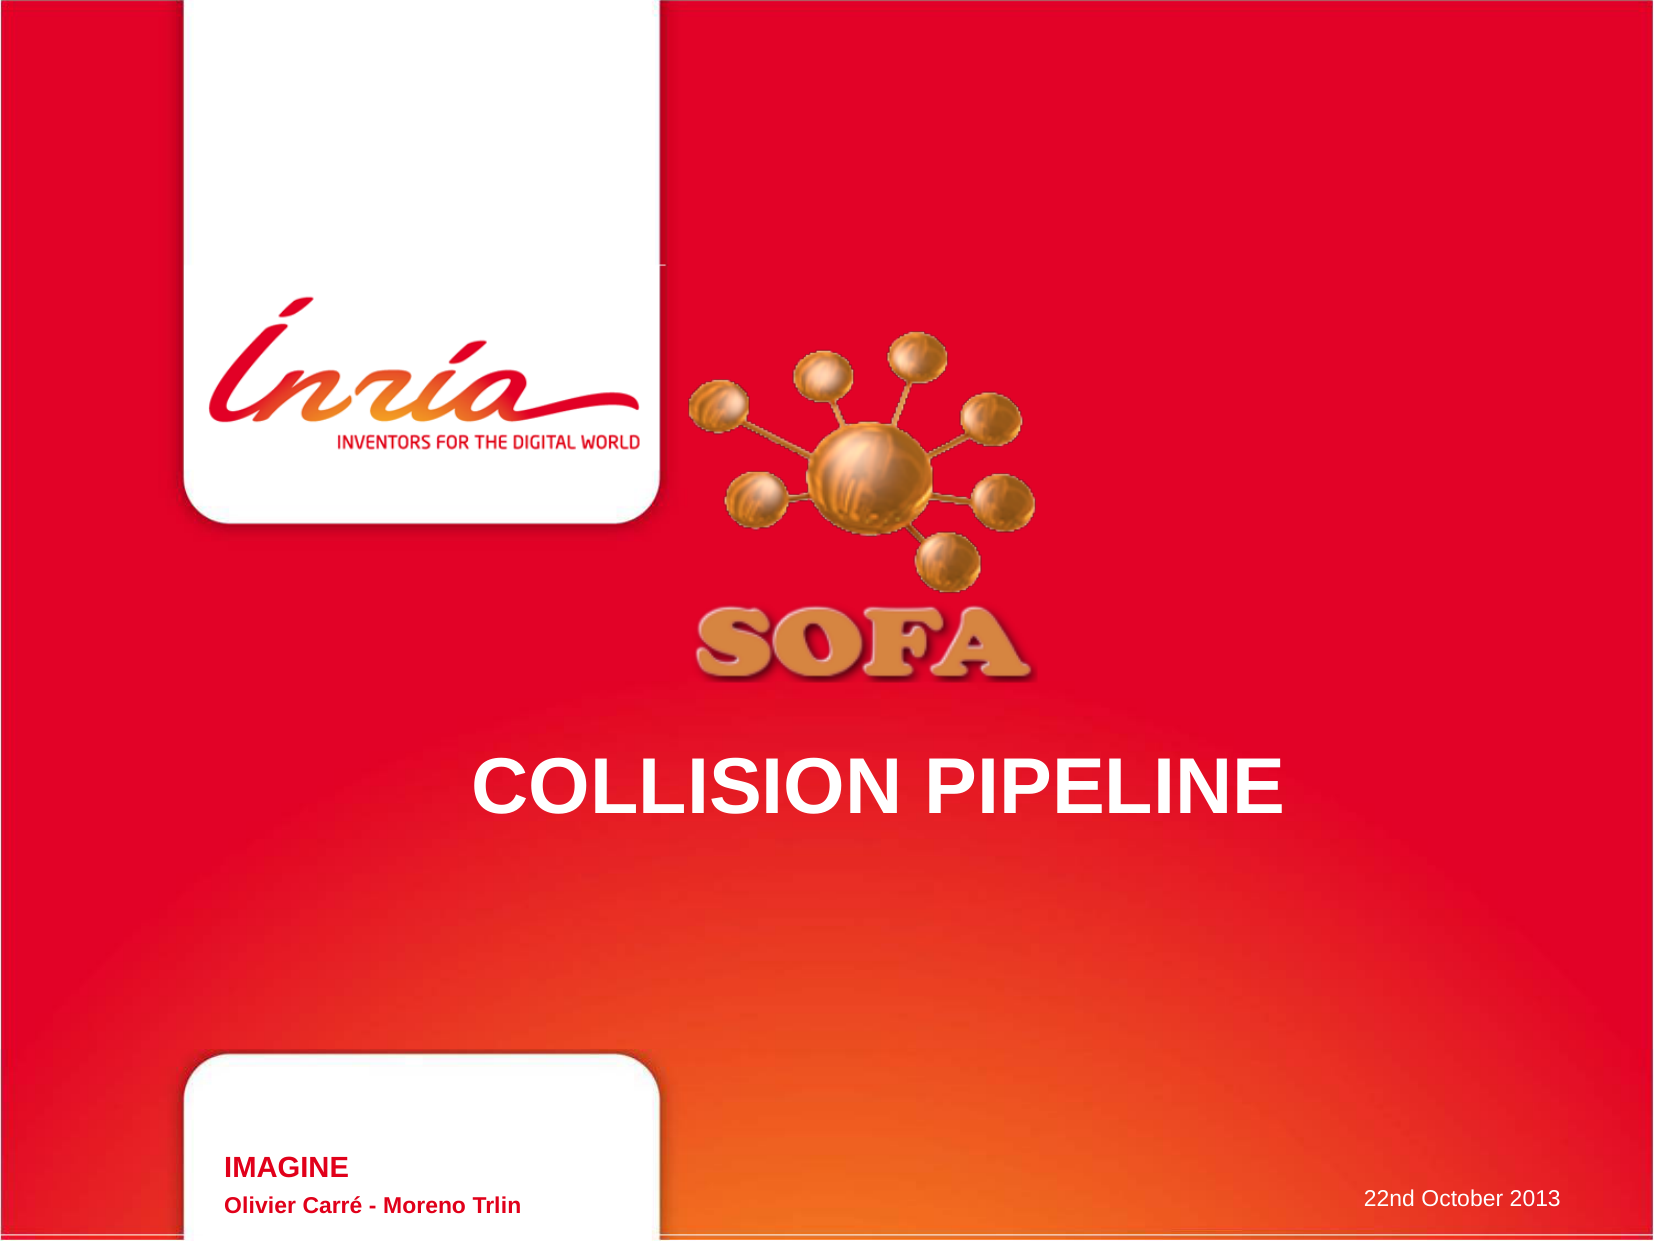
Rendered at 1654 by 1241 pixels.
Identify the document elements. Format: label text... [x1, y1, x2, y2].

title COLLISION PIPELINE [188, 472, 1568, 830]
picture [0, 0, 1654, 1241]
text_box IMAGINE Olivier Carré - Moreno Trlin [224, 1047, 804, 1219]
text_box 22nd October 2013 [1212, 1173, 1562, 1222]
